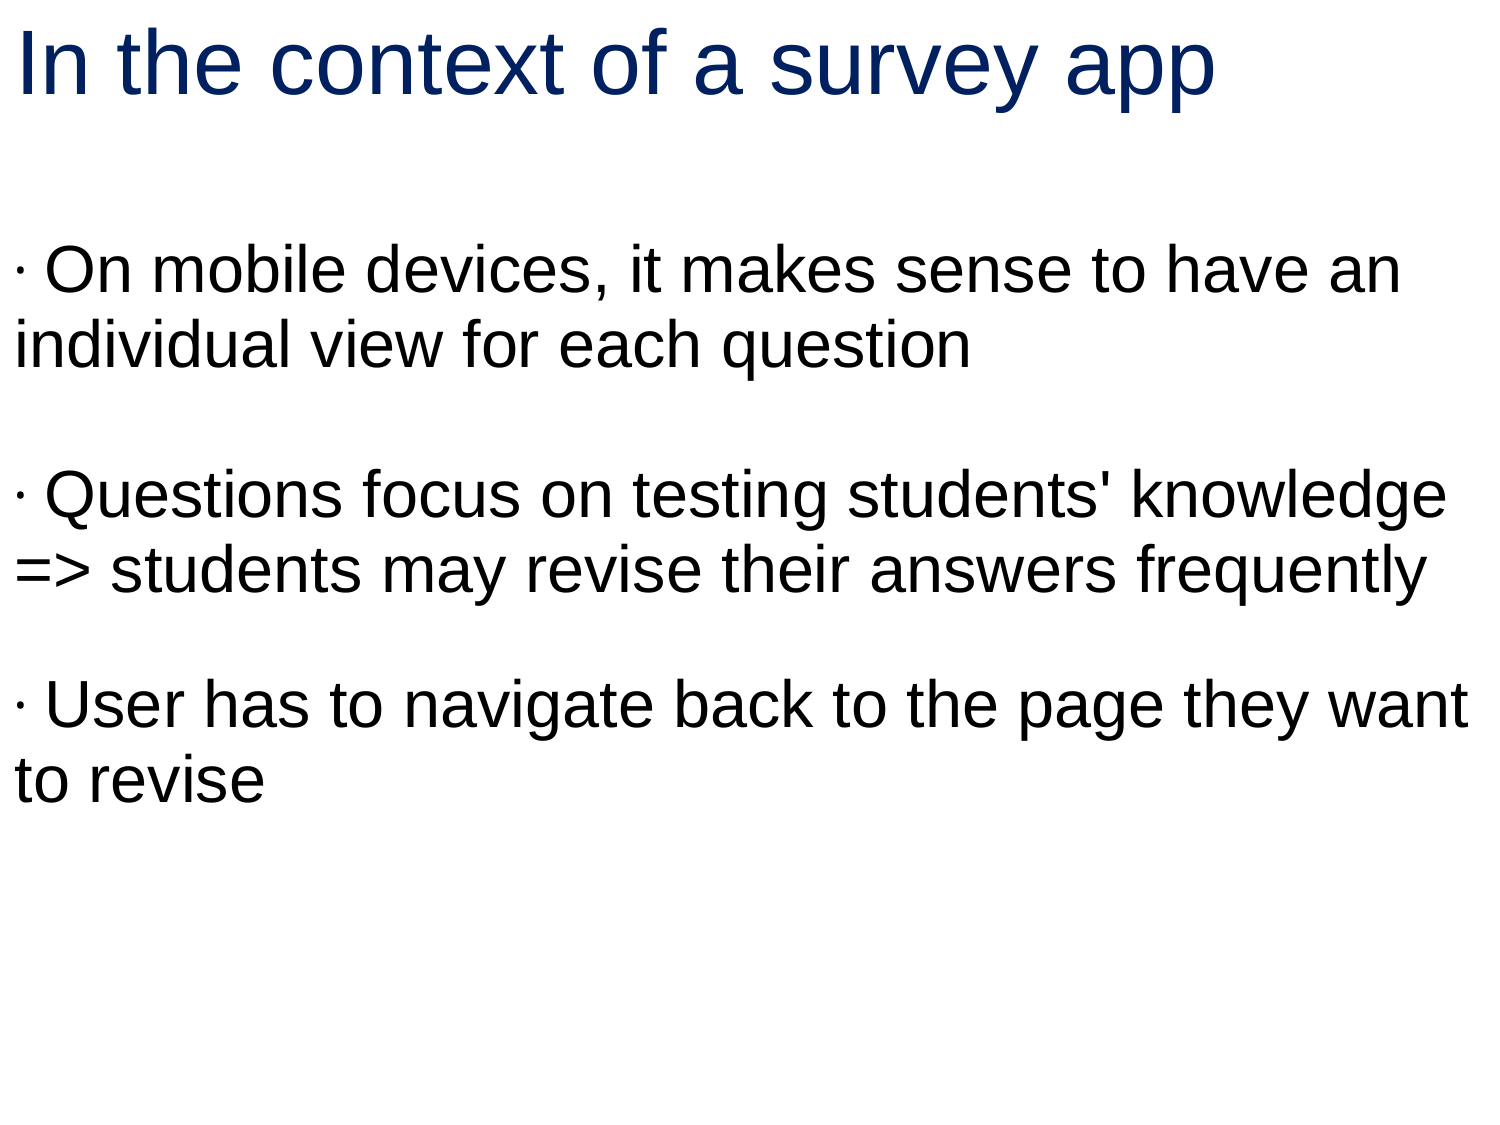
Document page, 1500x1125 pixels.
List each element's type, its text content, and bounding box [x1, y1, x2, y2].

text_box Questions focus on testing students' knowledge => students may revise their answers frequently [0, 450, 1500, 631]
text_box On mobile devices, it makes sense to have an individual view for each question [0, 224, 1500, 405]
text_box User has to navigate back to the page they want to revise [0, 660, 1500, 841]
